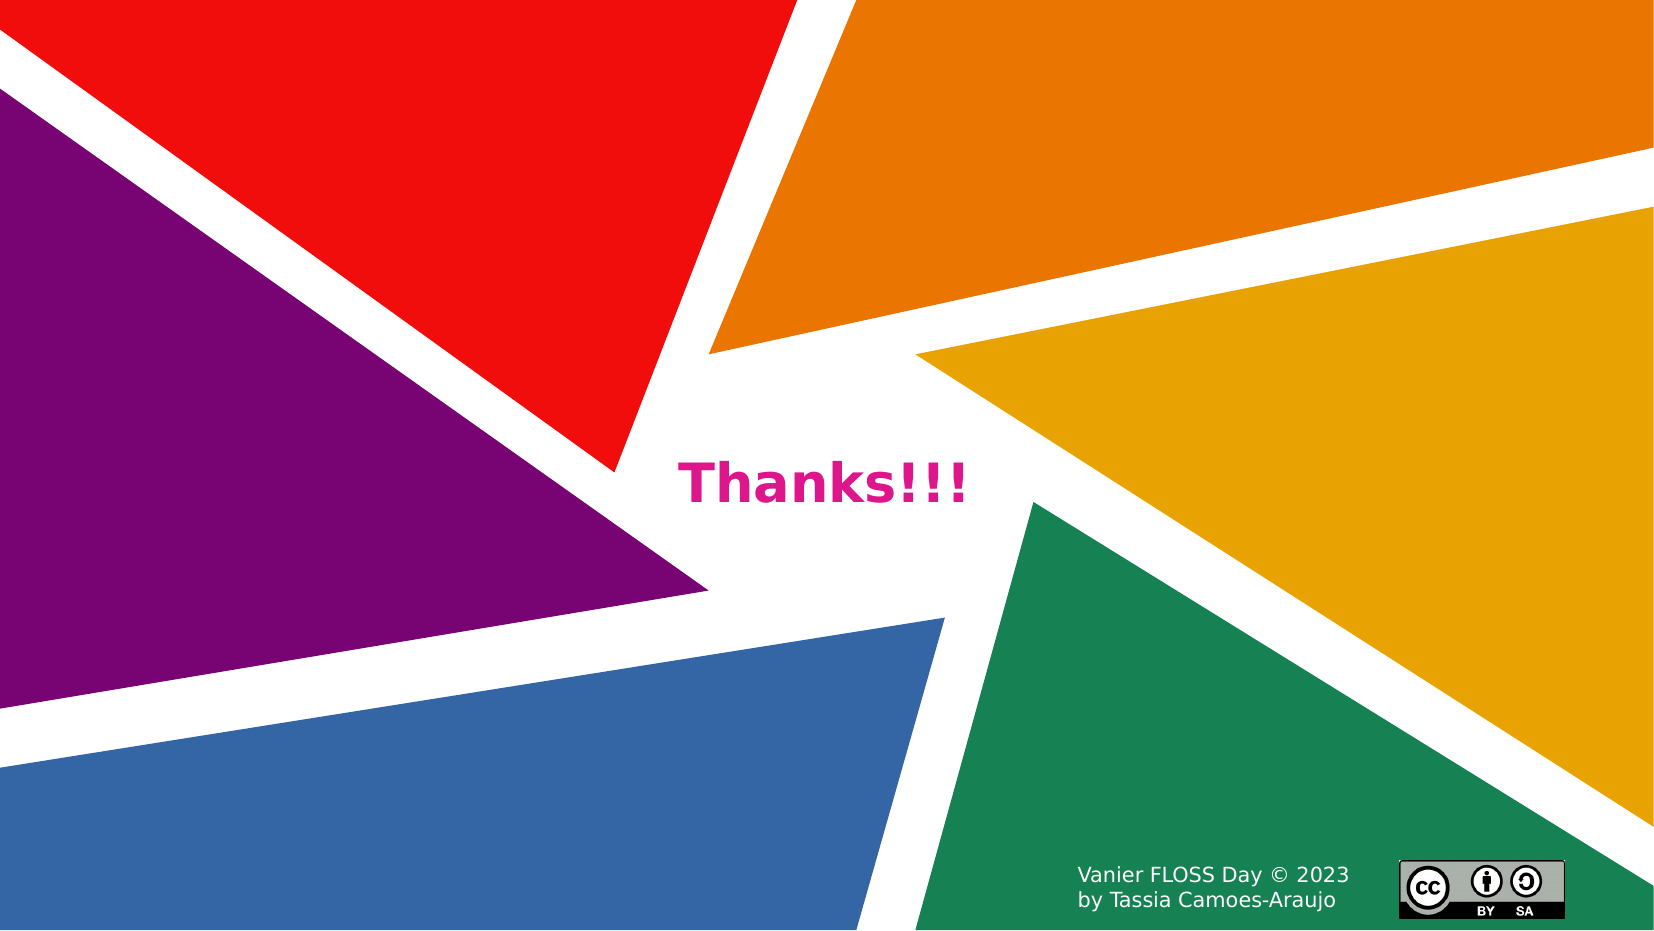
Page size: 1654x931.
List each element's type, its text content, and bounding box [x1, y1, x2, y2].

picture [1399, 860, 1565, 919]
text_box Vanier FLOSS Day © 2023 by Tassia Camoes-Araujo [1062, 856, 1477, 931]
subtitle Thanks!!! [614, 331, 1035, 636]
